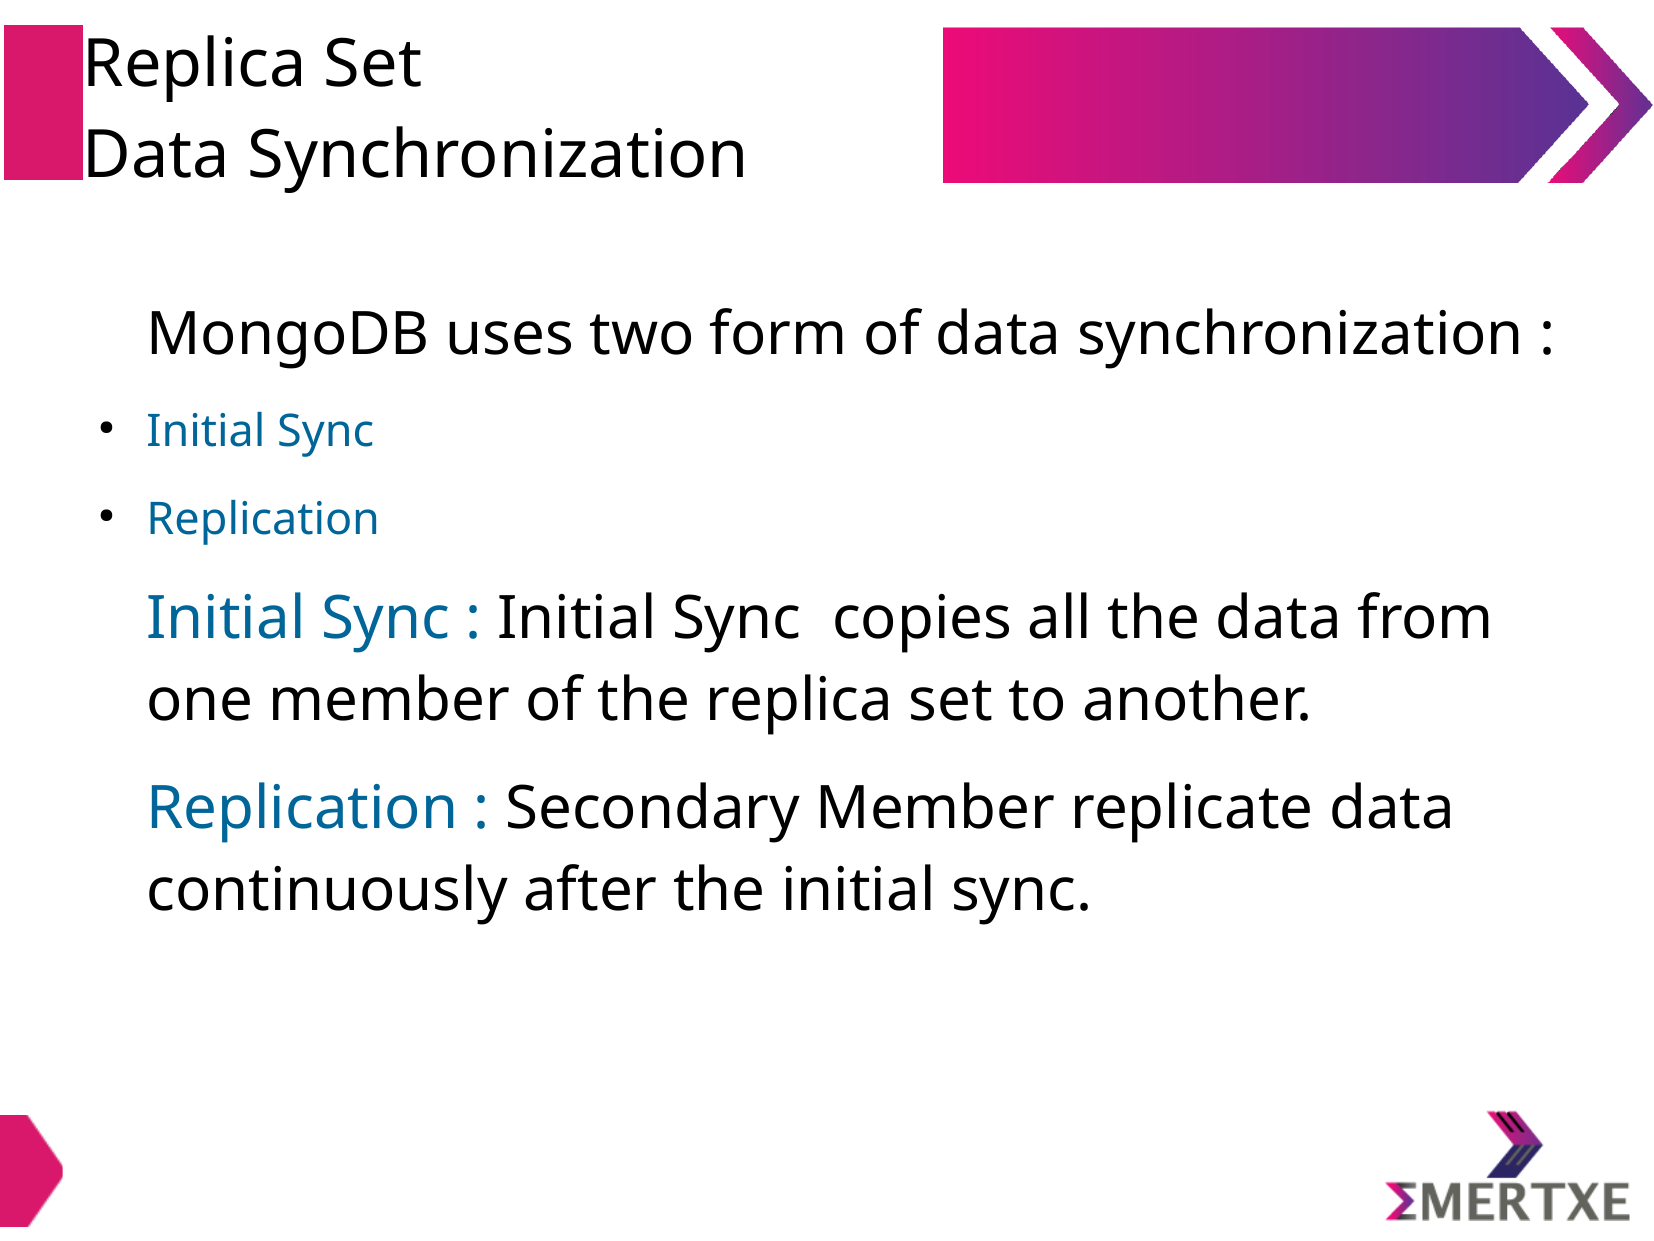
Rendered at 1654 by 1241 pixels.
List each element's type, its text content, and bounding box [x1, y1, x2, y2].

title Replica Set Data Synchronization [82, 2, 1571, 210]
list MongoDB uses two form of data synchronization : Initial Sync Replication Initial Sync : Initial Sync copies all the data from one member of the replica set to another. Replication : Secondary Member replicate data continuously after the initial sync. [82, 290, 1571, 1010]
picture [1571, 27, 1653, 183]
picture [1385, 1107, 1631, 1221]
